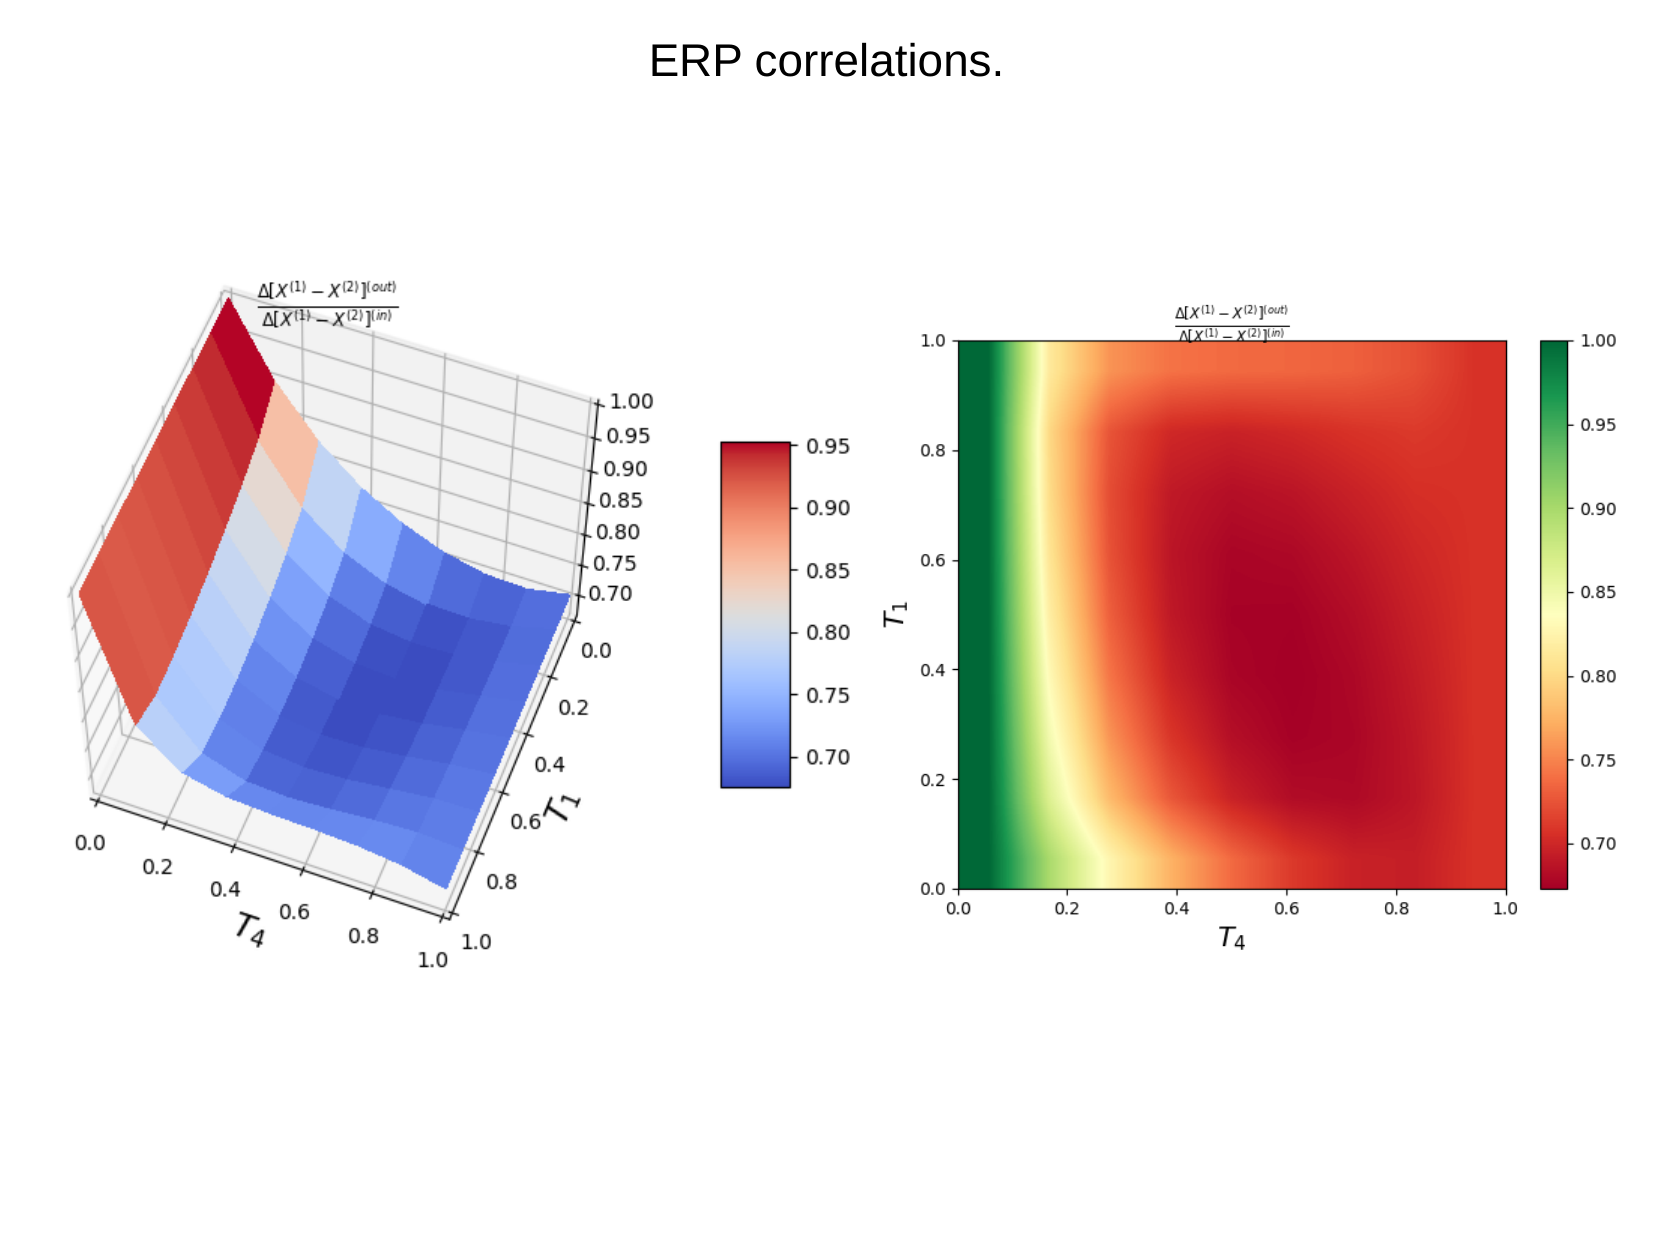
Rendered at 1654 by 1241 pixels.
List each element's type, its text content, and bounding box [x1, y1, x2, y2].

picture [32, 268, 1630, 990]
title ERP correlations. [543, 23, 1111, 98]
